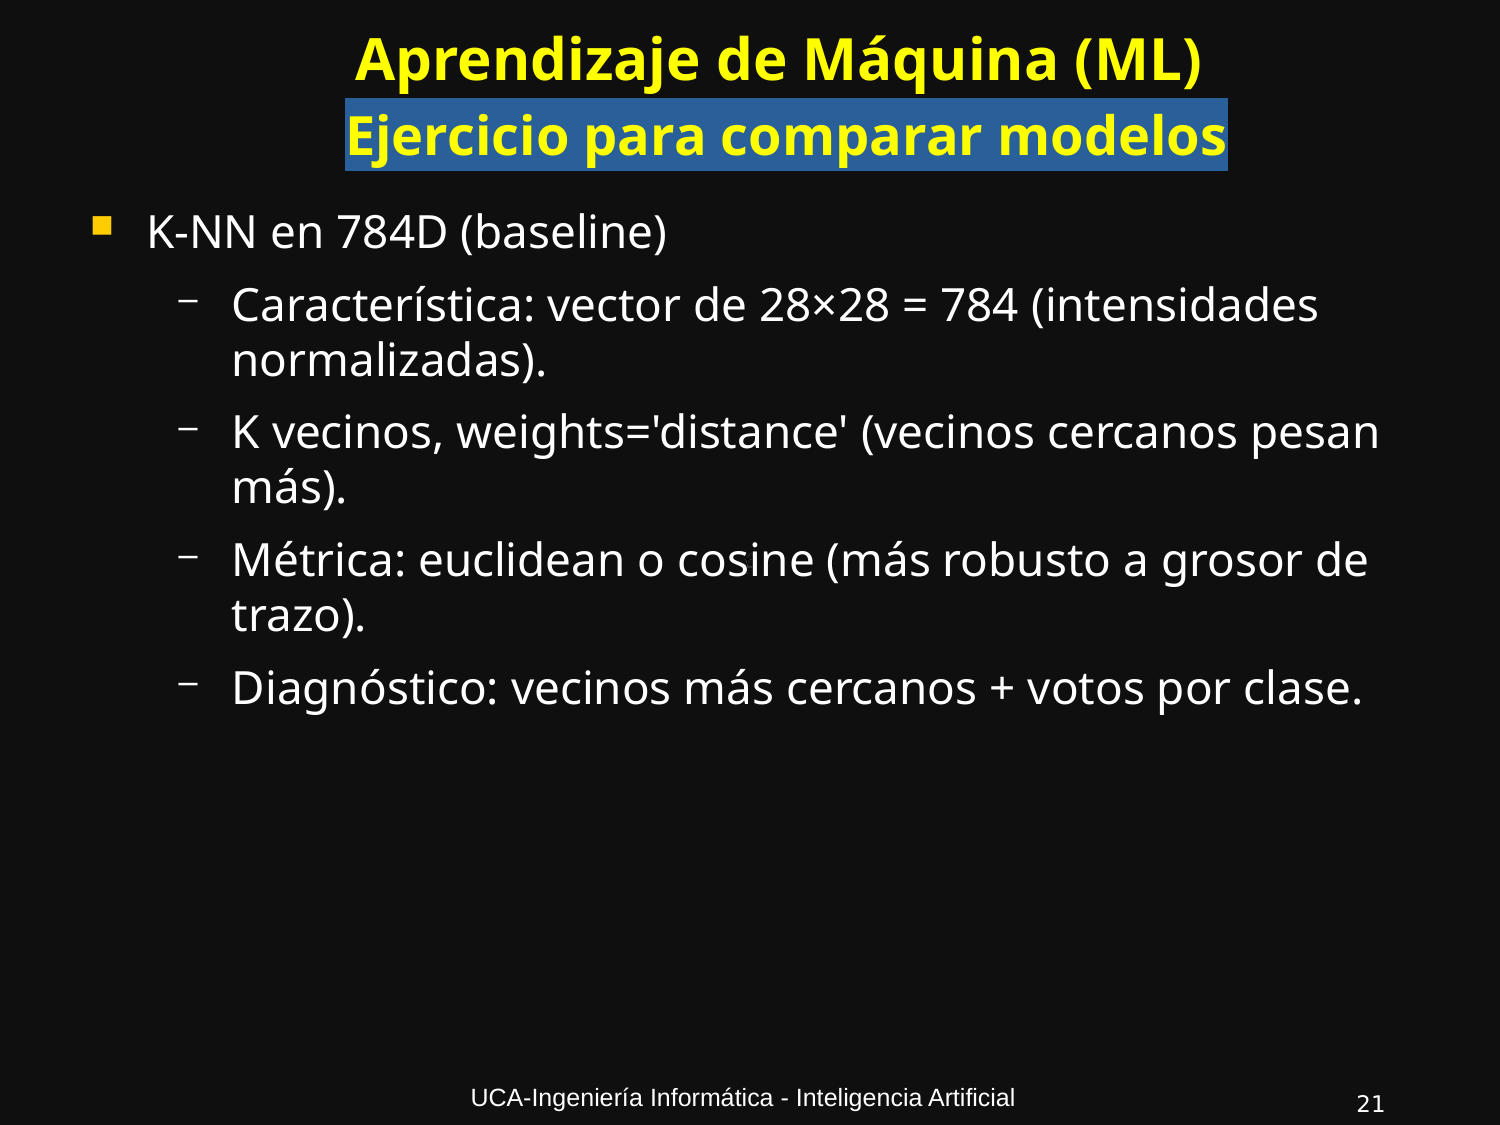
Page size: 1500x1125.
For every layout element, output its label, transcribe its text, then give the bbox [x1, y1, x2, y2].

title Aprendizaje de Máquina (ML) Ejercicio para comparar modelos [75, 38, 1463, 152]
text_box K-NN en 784D (baseline) Característica: vector de 28×28 = 784 (intensidades normalizadas). K vecinos, weights='distance' (vecinos cercanos pesan más). Métrica: euclidean o cosine (más robusto a grosor de trazo). Diagnóstico: vecinos más cercanos + votos por clase. [75, 195, 1426, 1051]
